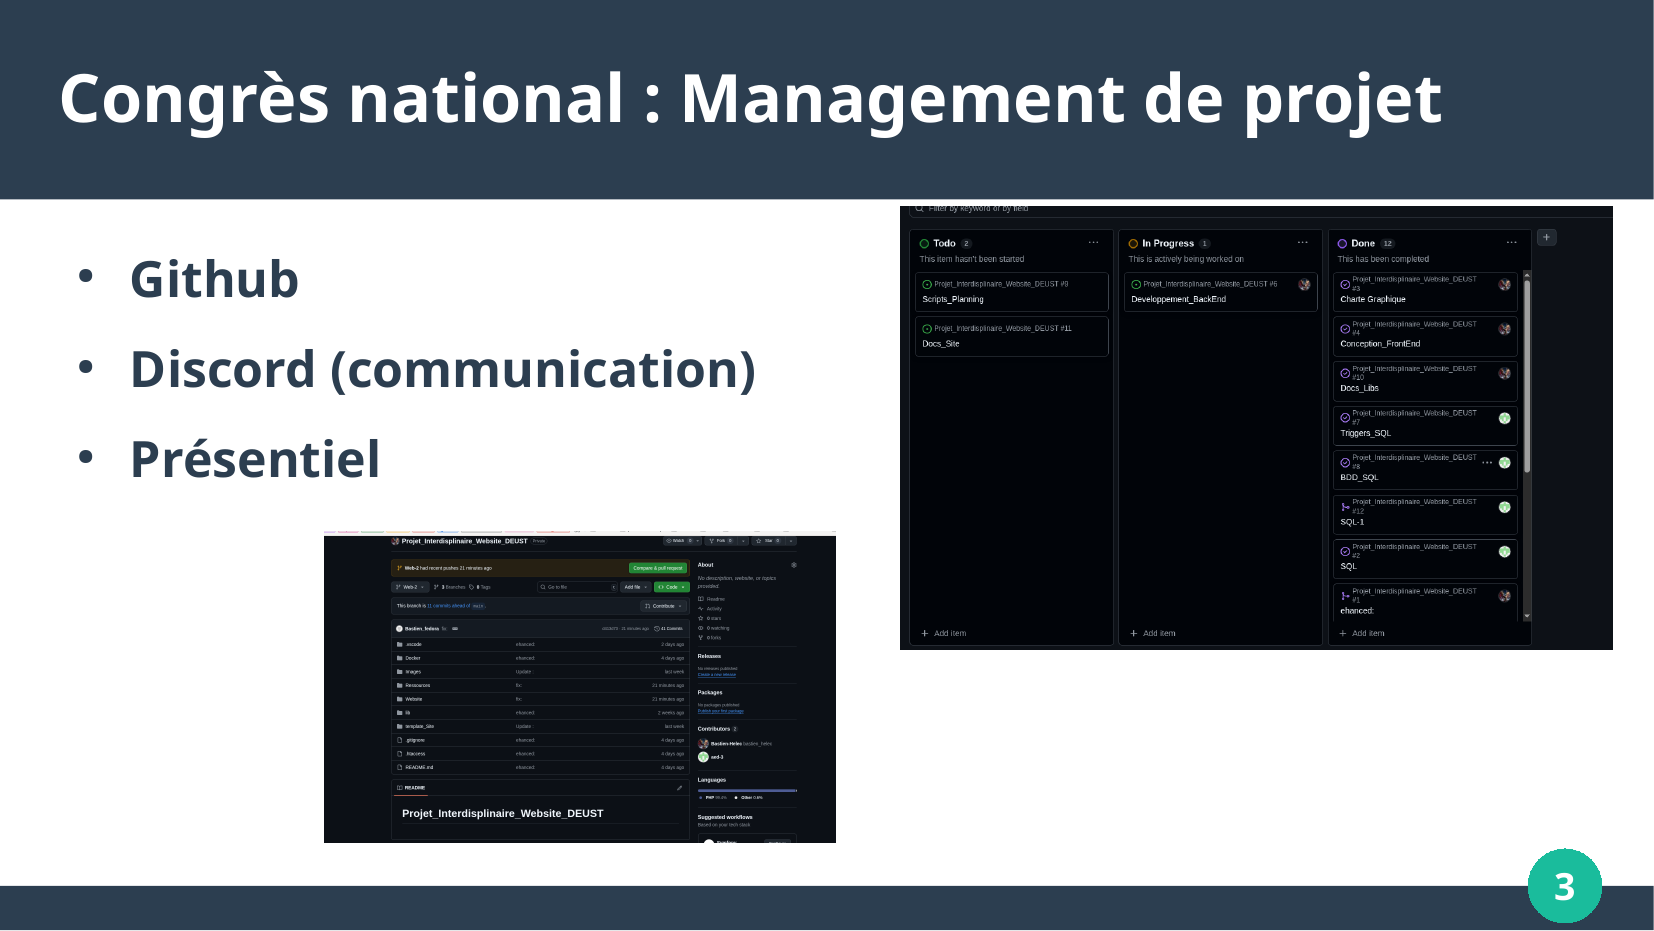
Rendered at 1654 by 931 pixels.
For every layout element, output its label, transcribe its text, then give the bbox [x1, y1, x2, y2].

picture [324, 531, 836, 843]
list Github Discord (communication) Présentiel [59, 243, 1595, 864]
title Congrès national : Management de projet [59, 37, 1595, 156]
picture [900, 206, 1613, 650]
